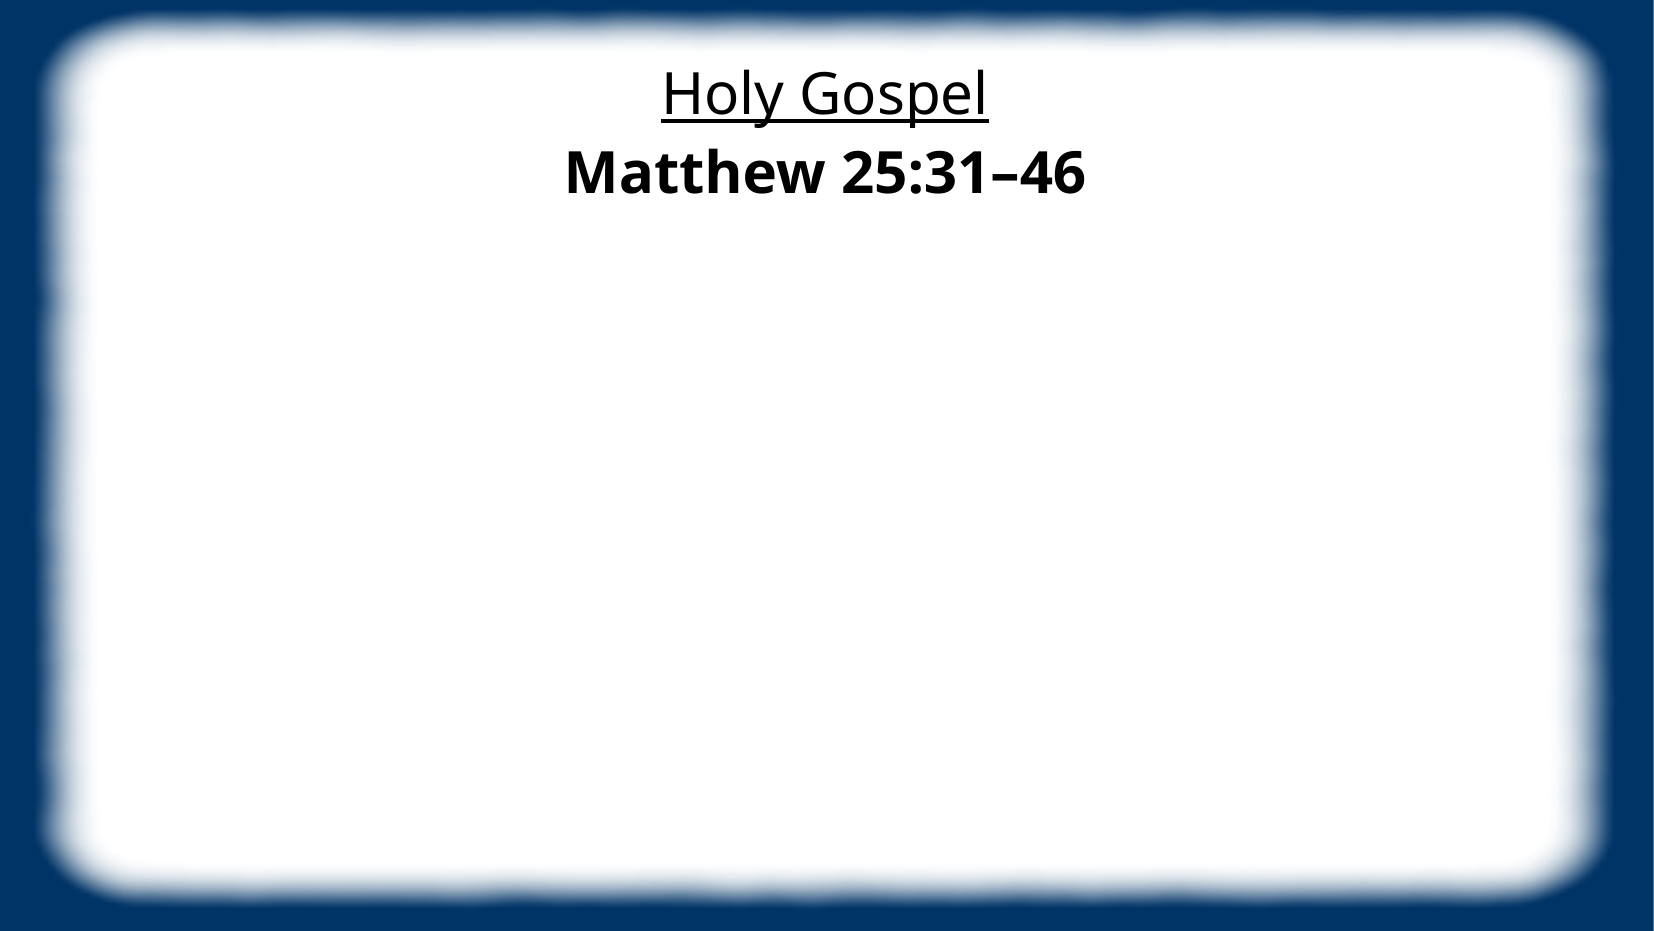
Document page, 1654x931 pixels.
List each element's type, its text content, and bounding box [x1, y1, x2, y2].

text_box Holy Gospel Matthew 25:31–46 [90, 45, 1561, 215]
picture [0, 0, 1654, 931]
